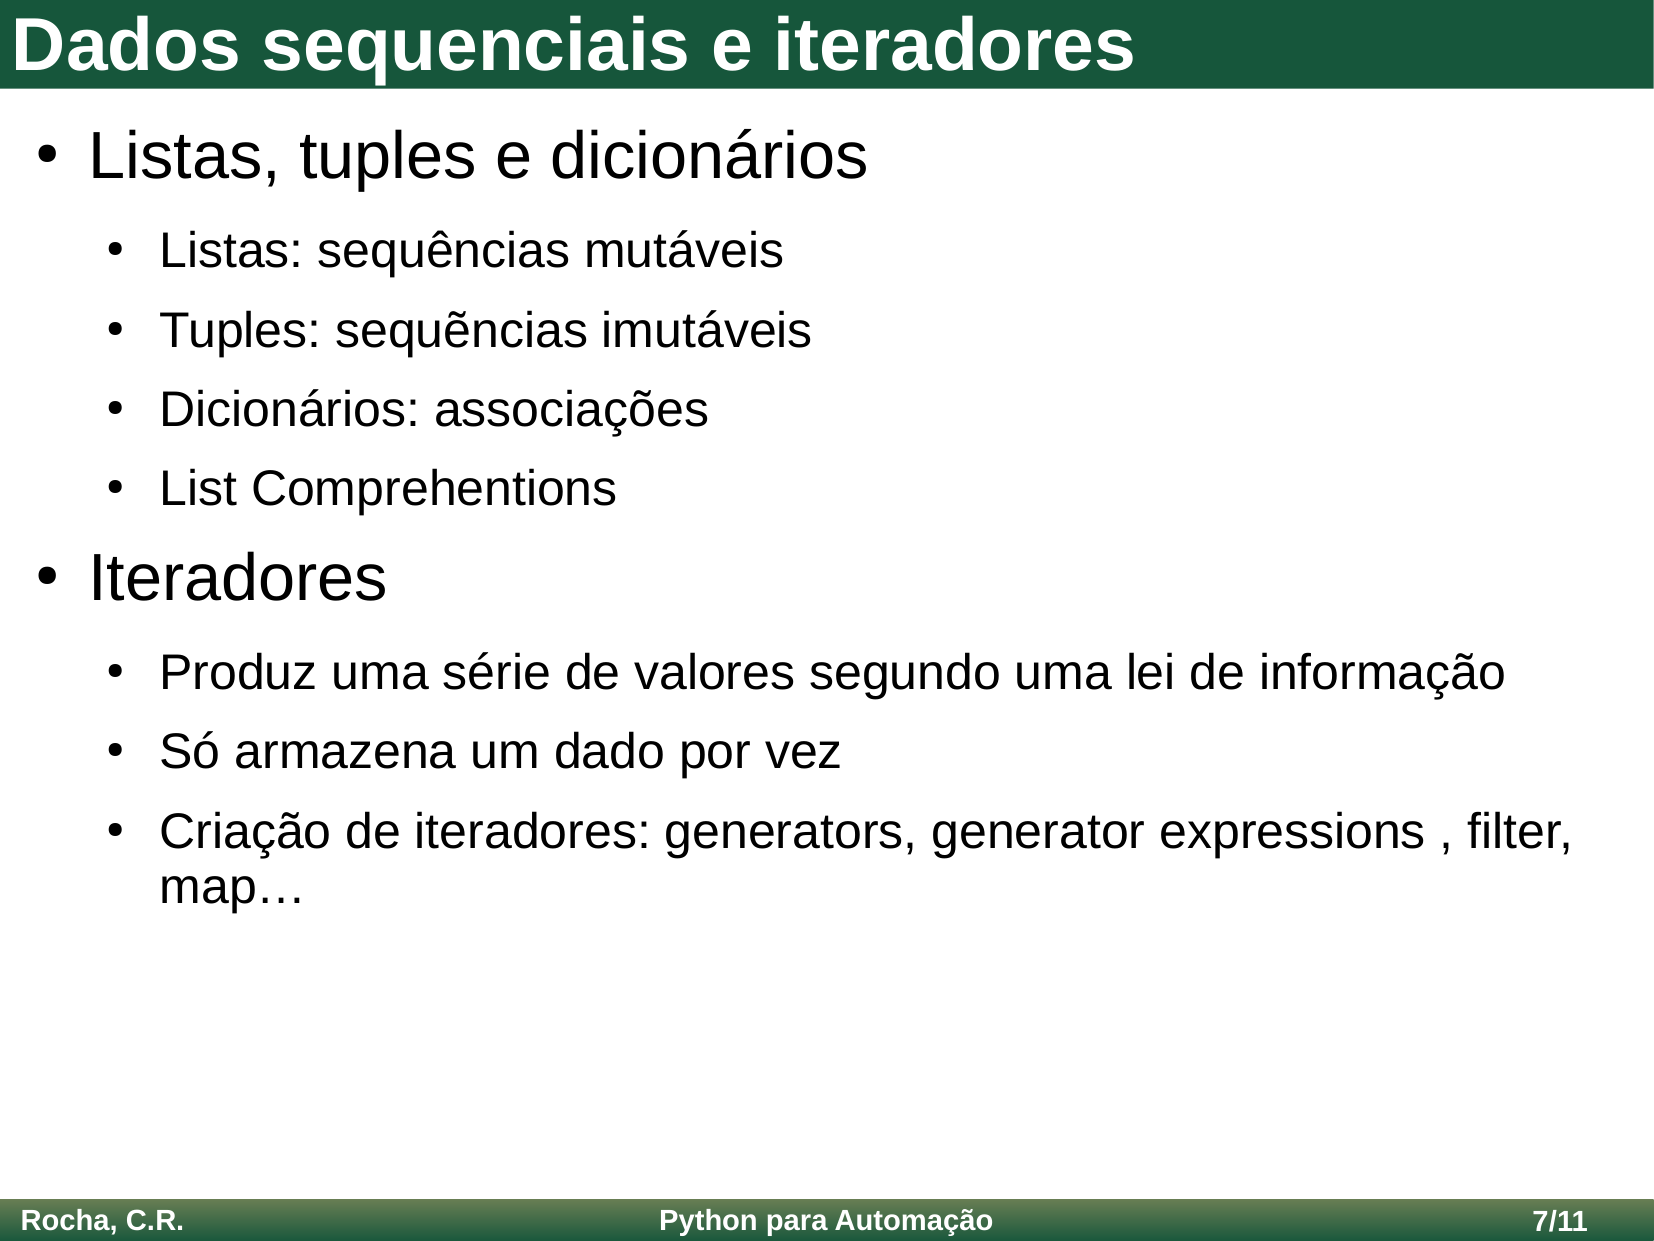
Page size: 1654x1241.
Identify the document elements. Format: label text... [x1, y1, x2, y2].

list Listas, tuples e dicionários Listas: sequências mutáveis Tuples: sequẽncias imutáveis Dicionários: associações List Comprehentions Iteradores Produz uma série de valores segundo uma lei de informação Só armazena um dado por vez Criação de iteradores: generators, generator expressions , filter, map… [17, 118, 1625, 1152]
title Dados sequenciais e iteradores [11, 0, 1625, 89]
